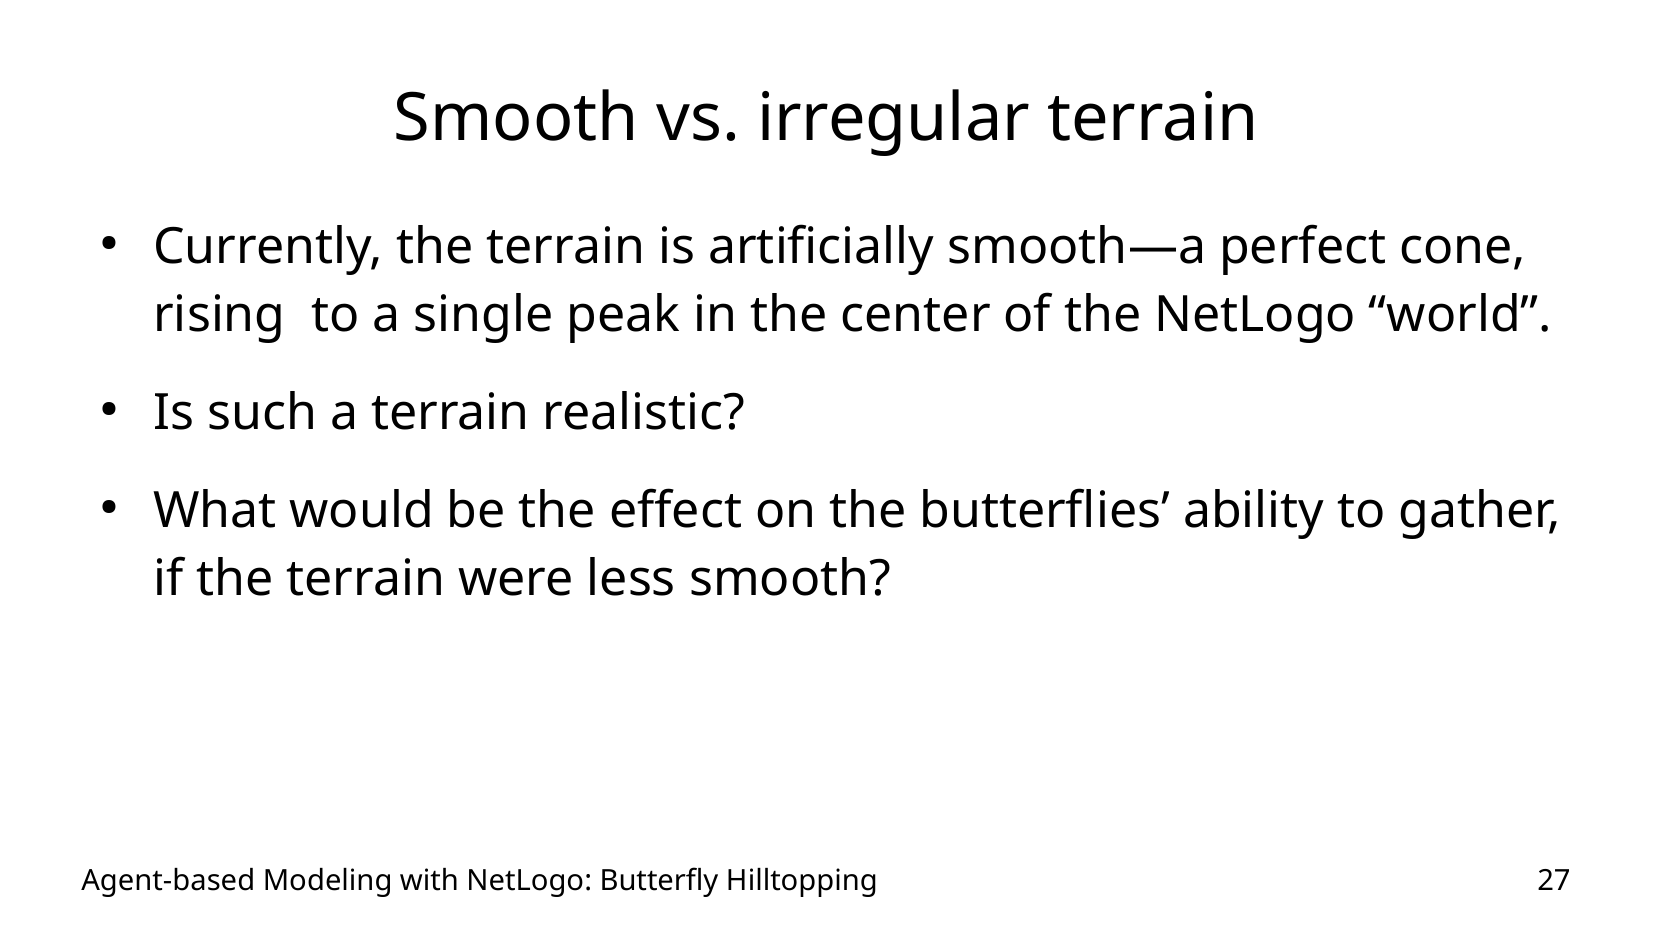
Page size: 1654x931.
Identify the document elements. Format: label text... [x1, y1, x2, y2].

title Smooth vs. irregular terrain [82, 37, 1571, 193]
list Currently, the terrain is artificially smooth—a perfect cone, rising to a single peak in the center of the NetLogo “world”. Is such a terrain realistic? What would be the effect on the butterflies’ ability to gather, if the terrain were less smooth? [82, 210, 1571, 852]
